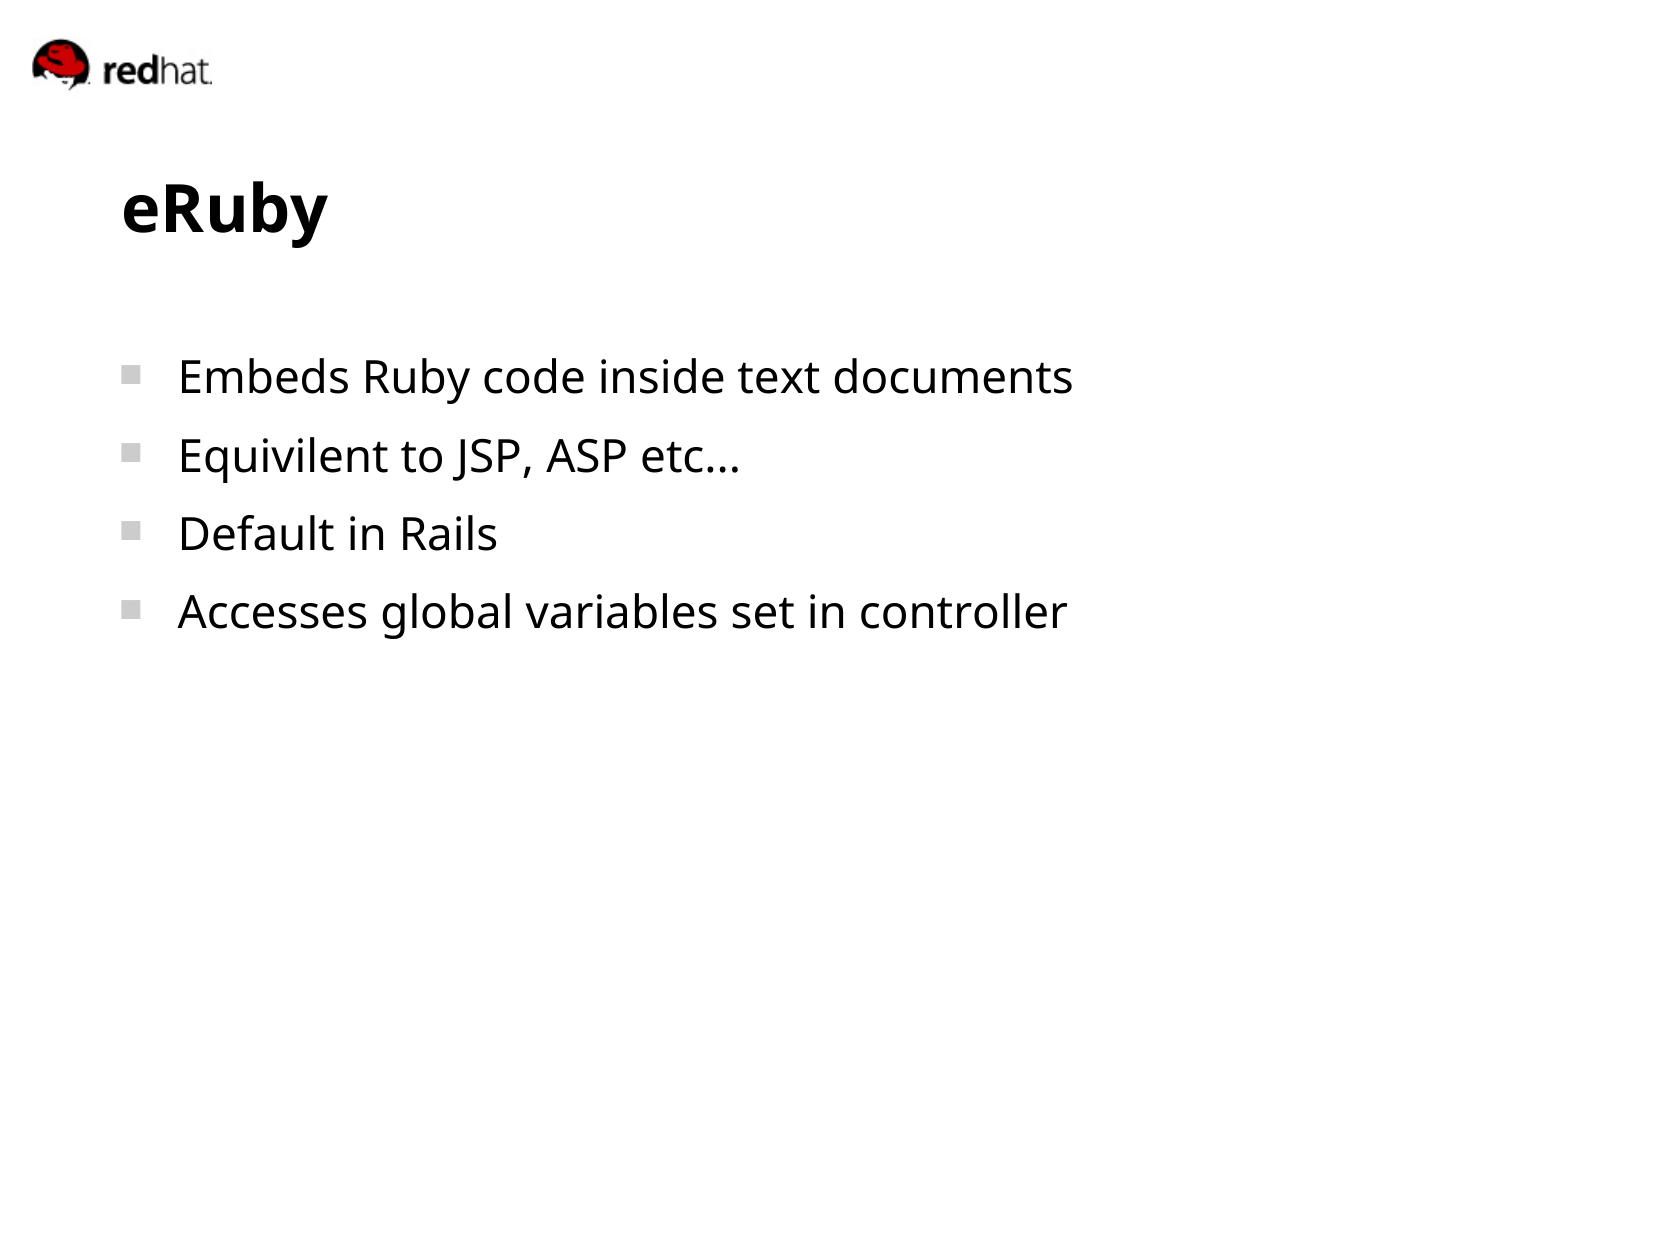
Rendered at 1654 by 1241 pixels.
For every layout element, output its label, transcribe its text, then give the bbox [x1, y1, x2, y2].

list Embeds Ruby code inside text documents Equivilent to JSP, ASP etc... Default in Rails Accesses global variables set in controller [121, 344, 1534, 1127]
title eRuby [121, 102, 1534, 310]
picture [31, 37, 212, 98]
